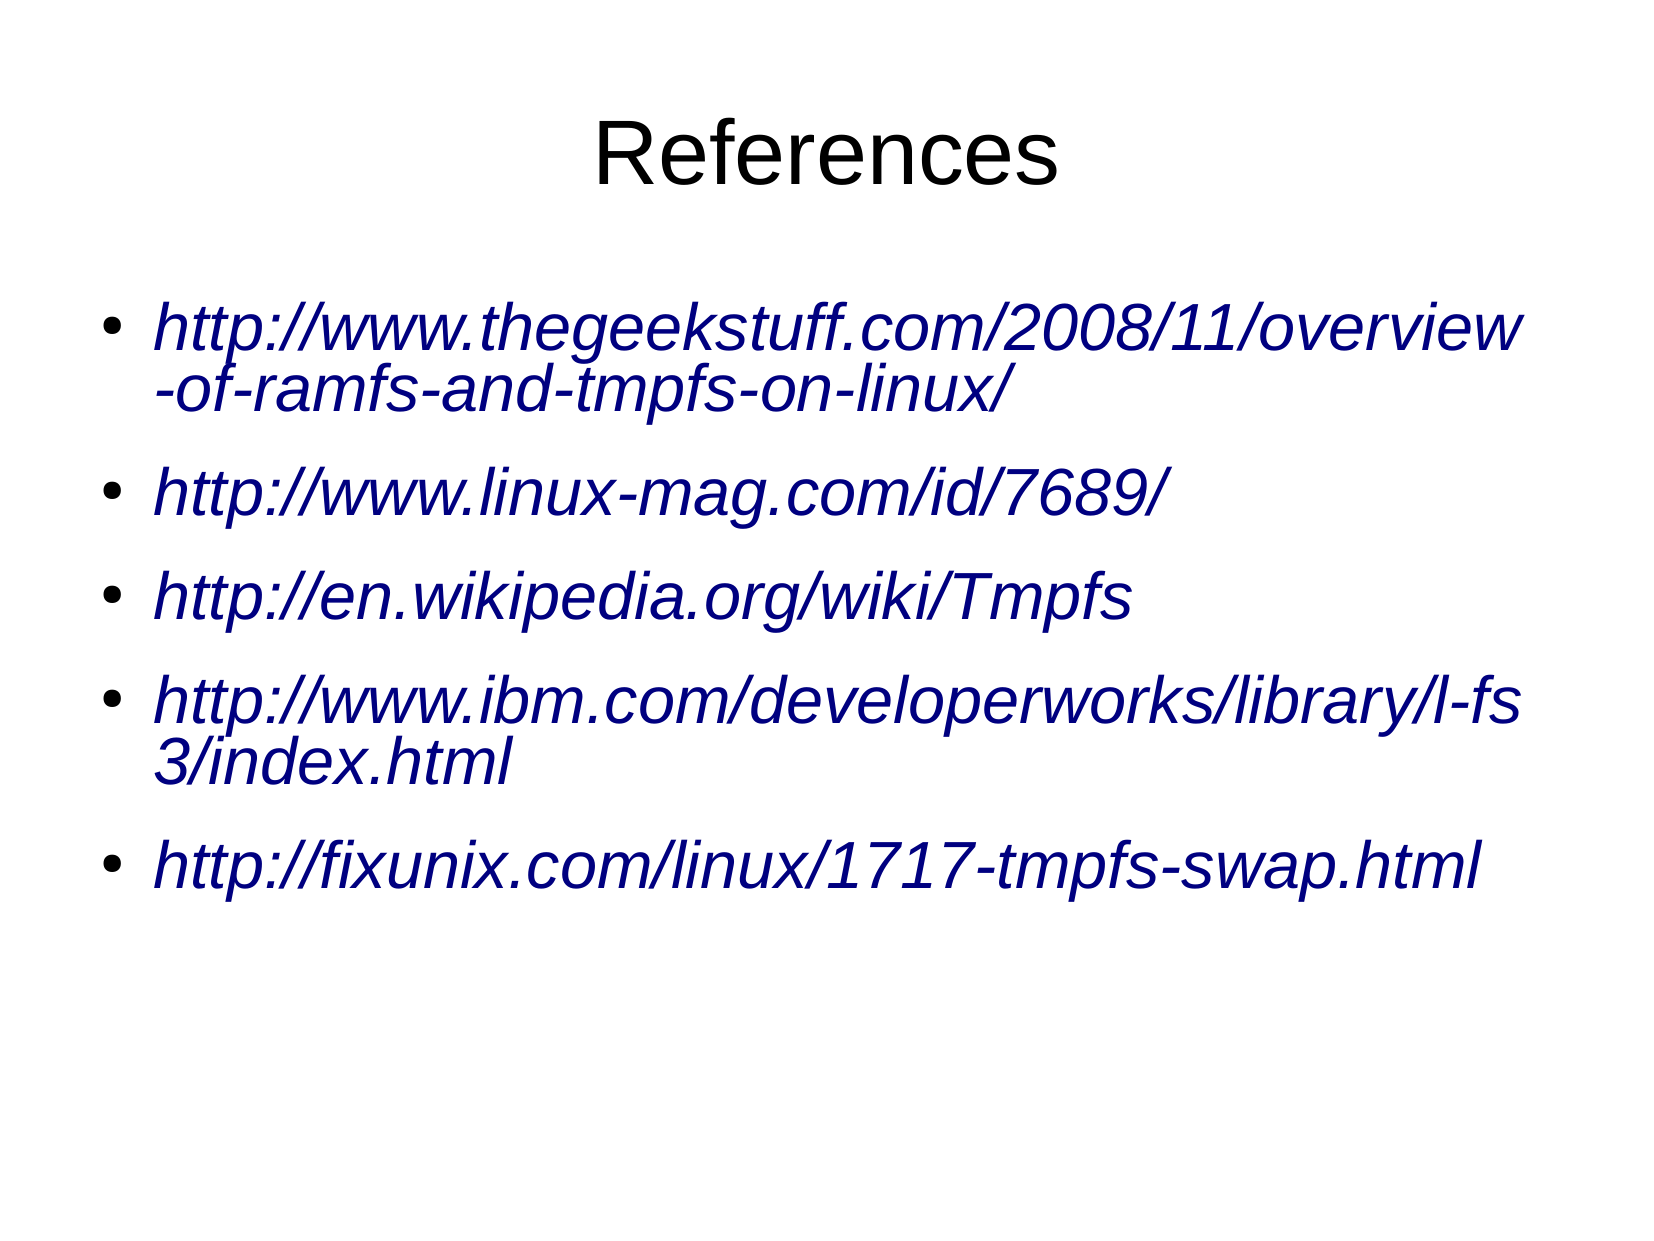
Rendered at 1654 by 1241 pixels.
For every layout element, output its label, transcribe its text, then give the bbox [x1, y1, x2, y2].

list http://www.thegeekstuff.com/2008/11/overview-of-ramfs-and-tmpfs-on-linux/ http://www.linux-mag.com/id/7689/ http://en.wikipedia.org/wiki/Tmpfs http://www.ibm.com/developerworks/library/l-fs3/index.html http://fixunix.com/linux/1717-tmpfs-swap.html [82, 290, 1538, 1010]
title References [82, 49, 1571, 257]
